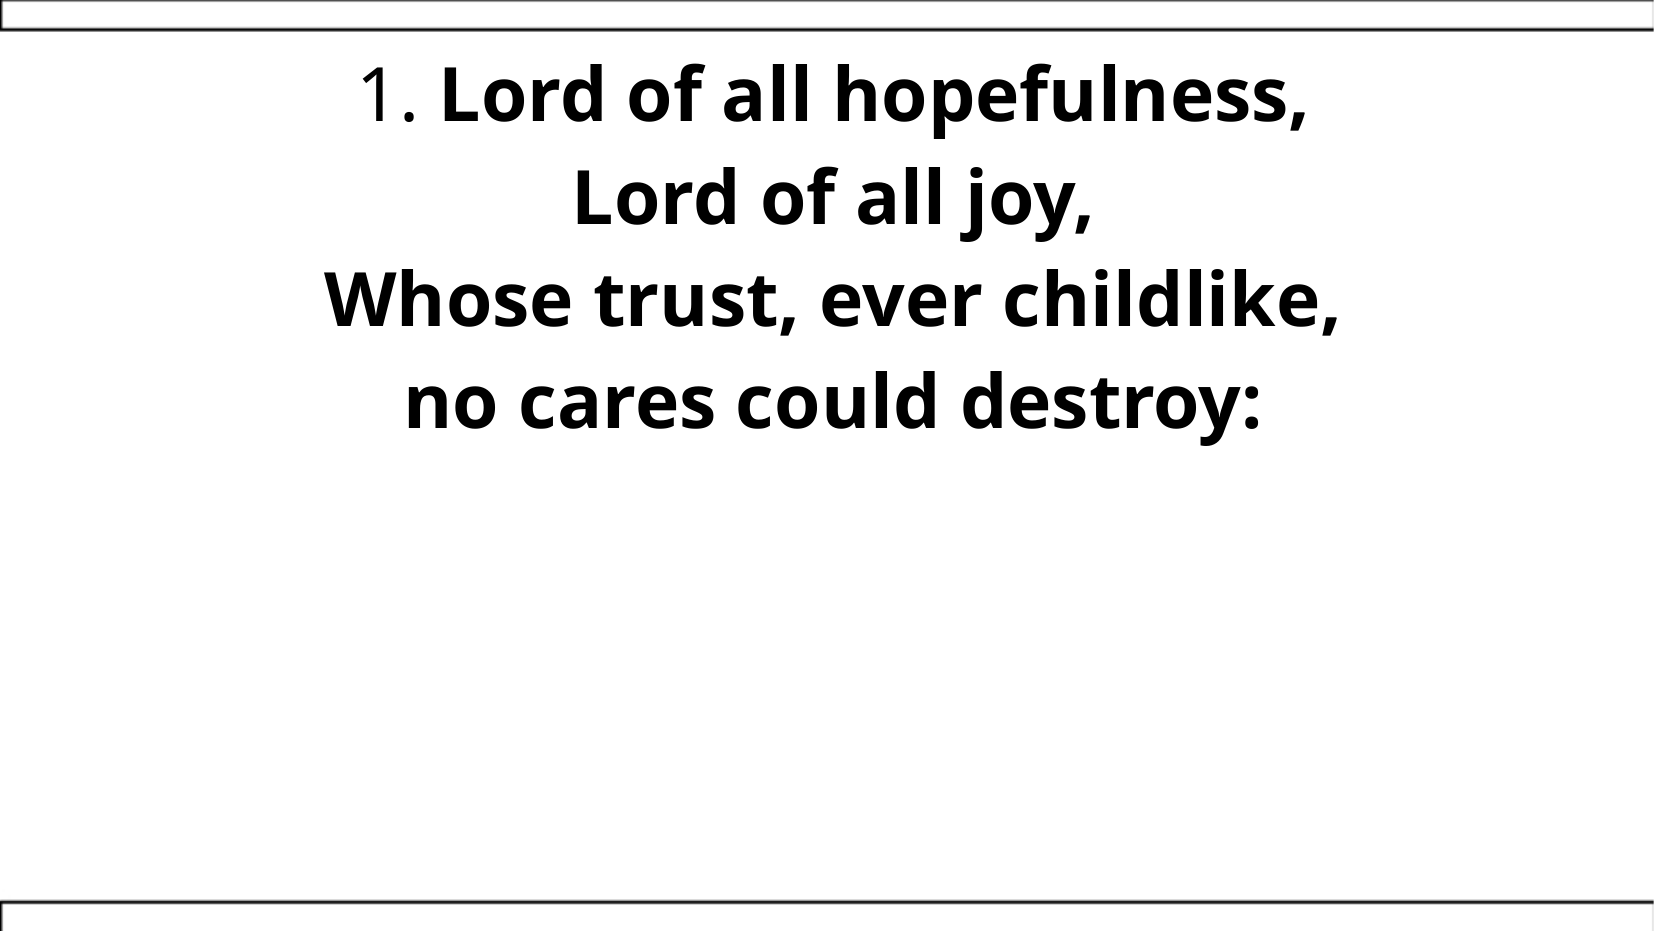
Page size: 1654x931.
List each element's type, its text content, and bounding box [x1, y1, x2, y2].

text_box 1. Lord of all hopefulness, Lord of all joy, Whose trust, ever childlike, no cares could destroy: [76, 34, 1592, 451]
picture [0, 0, 1654, 931]
